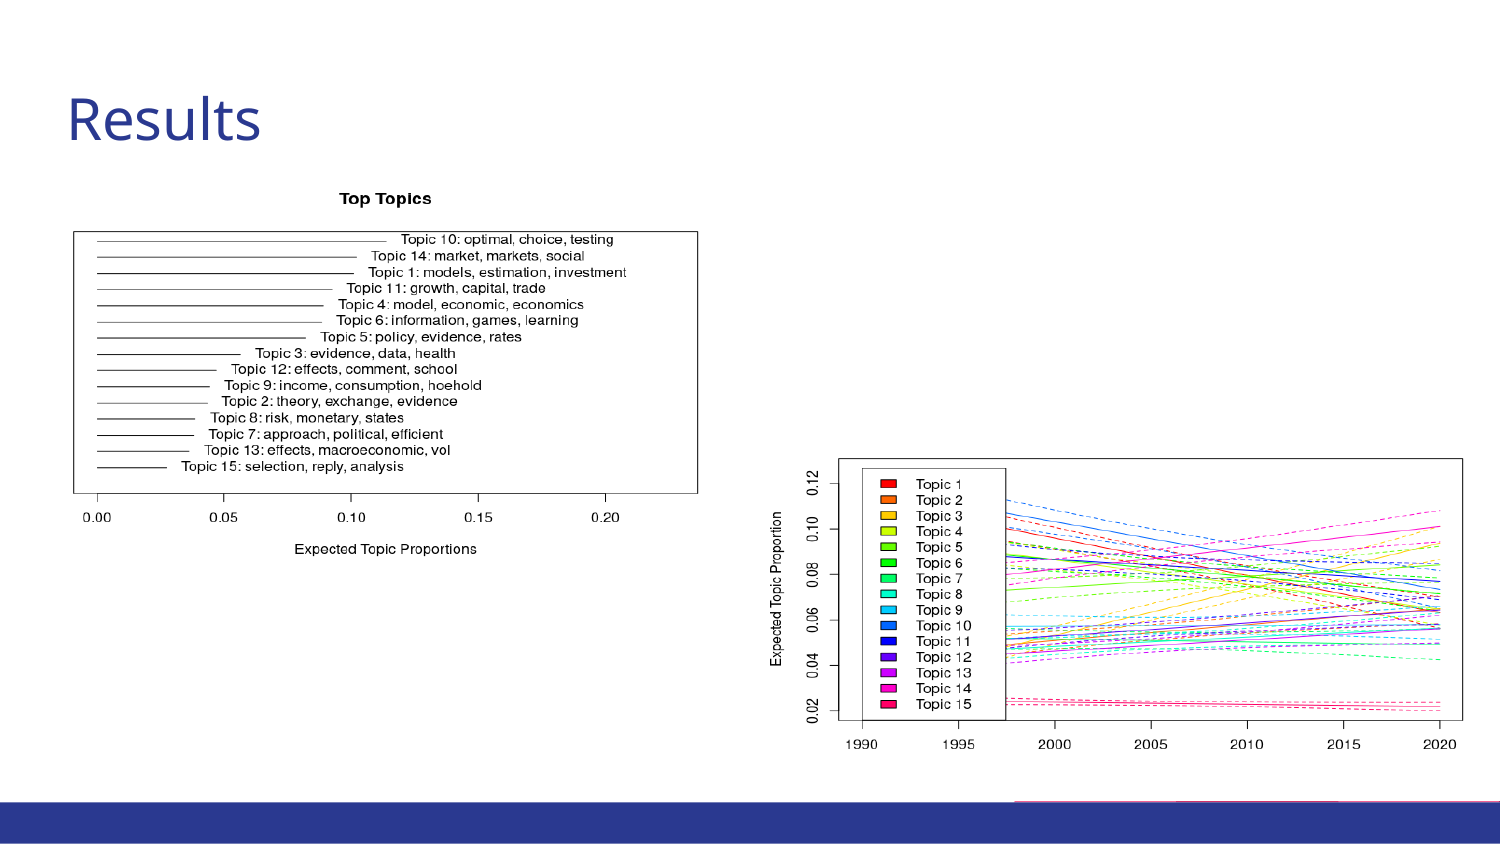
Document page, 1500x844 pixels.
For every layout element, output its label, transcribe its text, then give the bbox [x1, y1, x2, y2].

title Results [51, 67, 1449, 167]
picture [765, 393, 1500, 801]
picture [0, 166, 735, 574]
